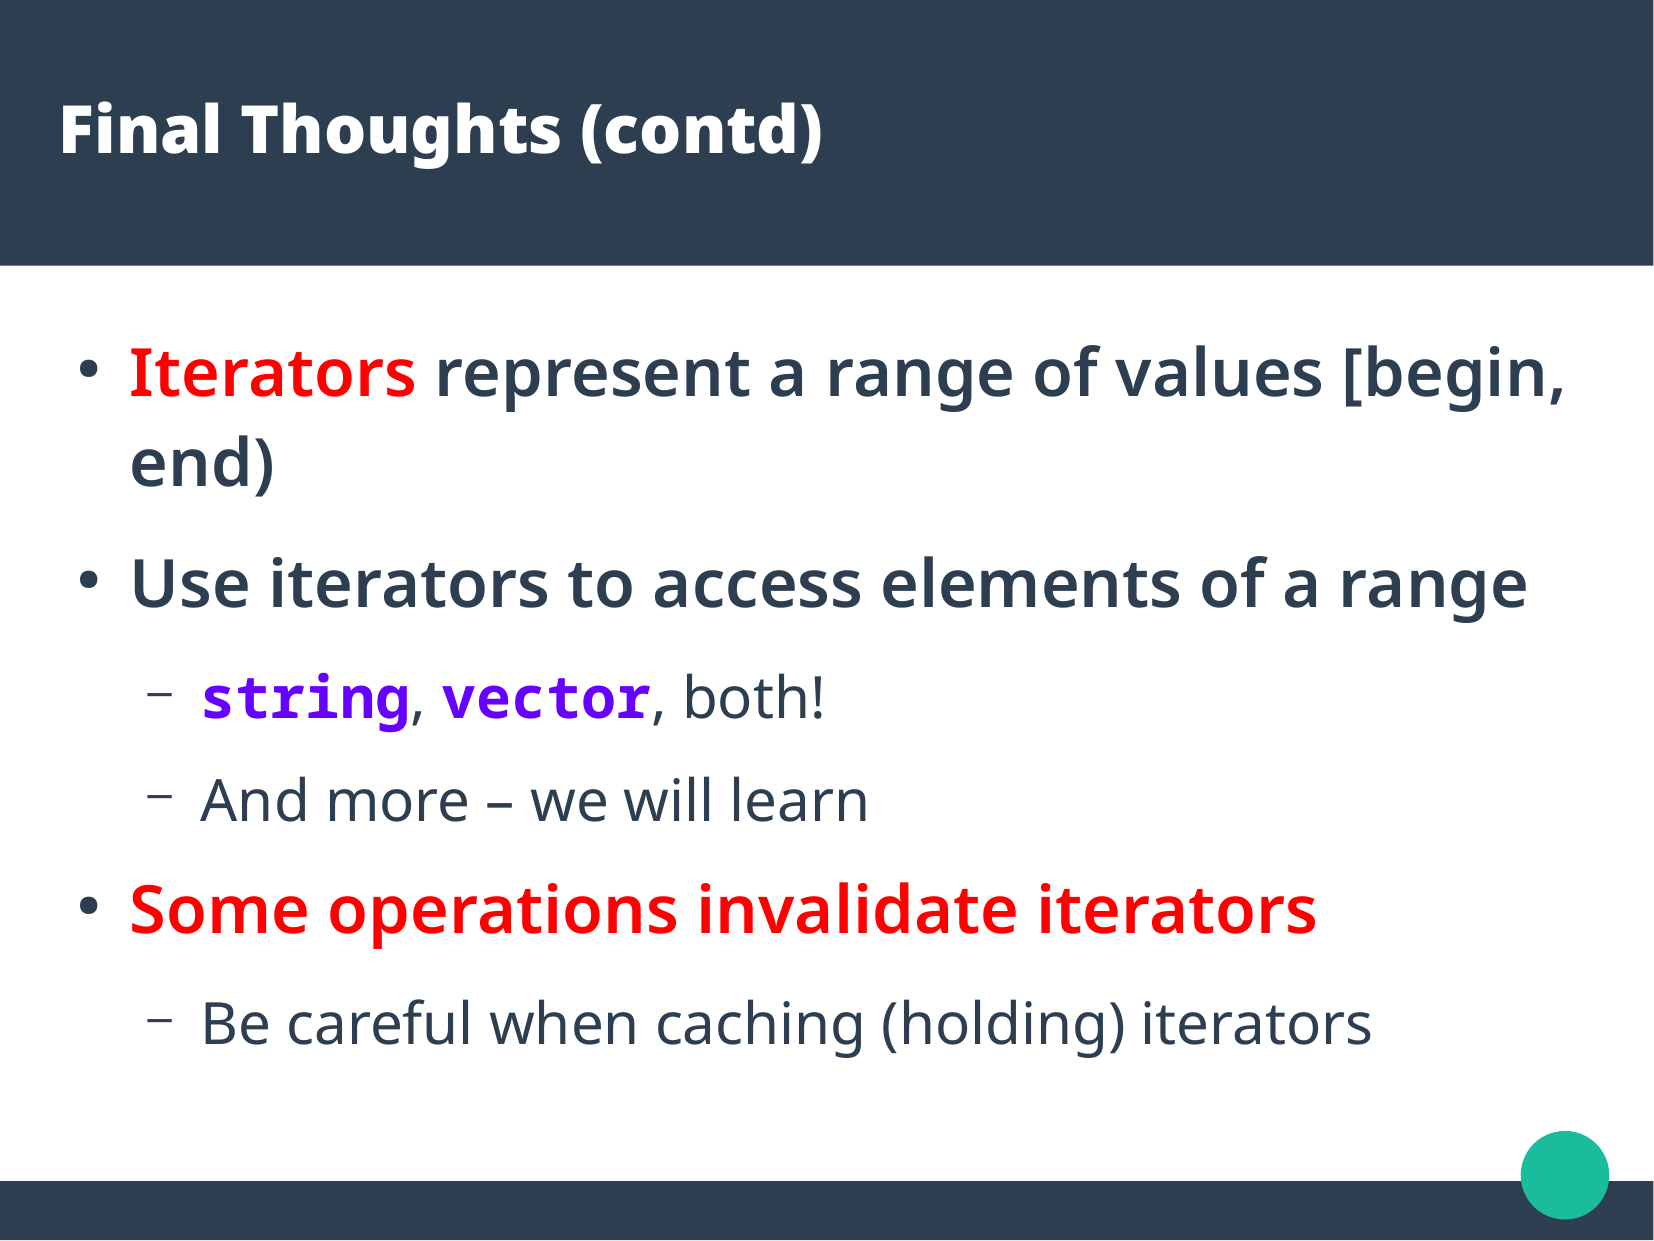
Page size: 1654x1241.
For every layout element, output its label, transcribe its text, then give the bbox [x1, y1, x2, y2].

title Final Thoughts (contd) [59, 49, 1595, 207]
list Iterators represent a range of values [begin, end) Use iterators to access elements of a range string, vector, both! And more – we will learn Some operations invalidate iterators Be careful when caching (holding) iterators [59, 324, 1595, 1152]
